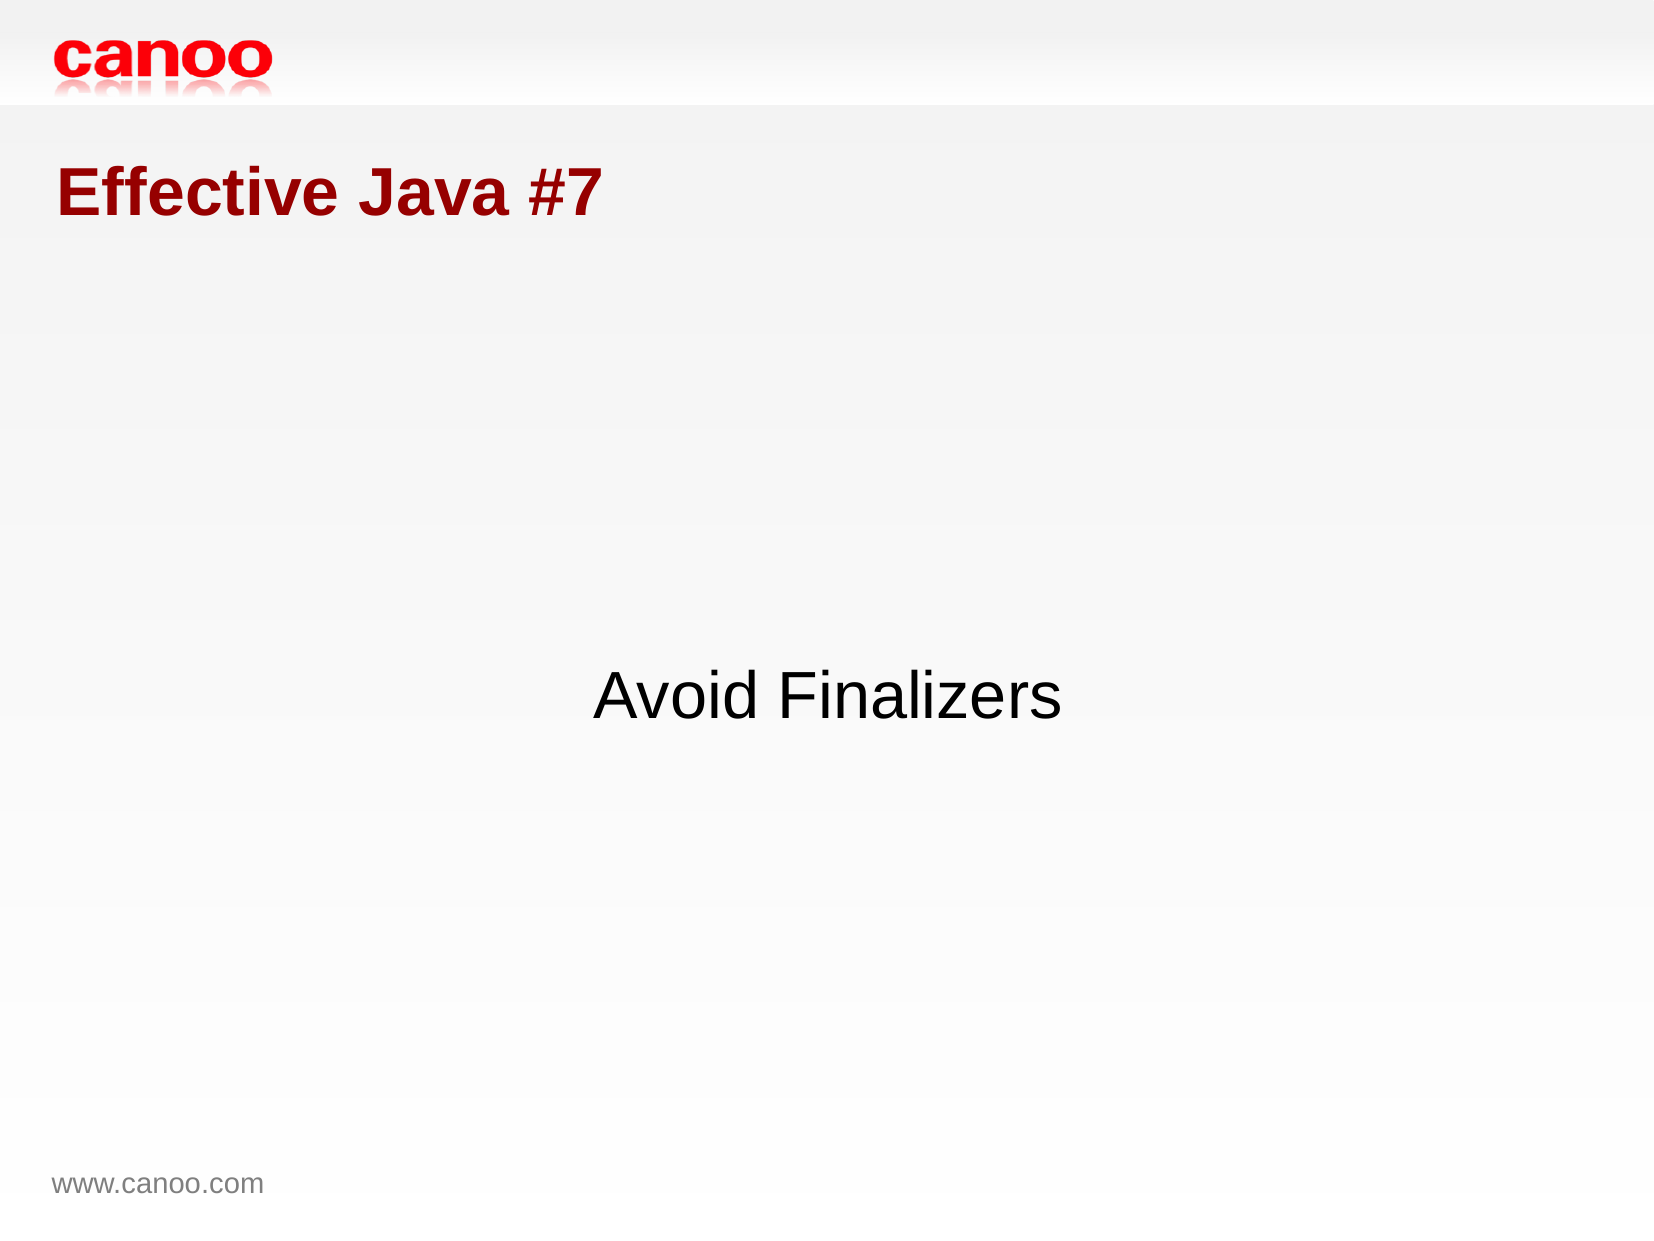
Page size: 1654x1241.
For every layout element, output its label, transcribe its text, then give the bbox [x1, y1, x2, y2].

title Effective Java #7 [48, 138, 1609, 238]
text_box Avoid Finalizers [48, 282, 1609, 1102]
picture [51, 37, 273, 119]
